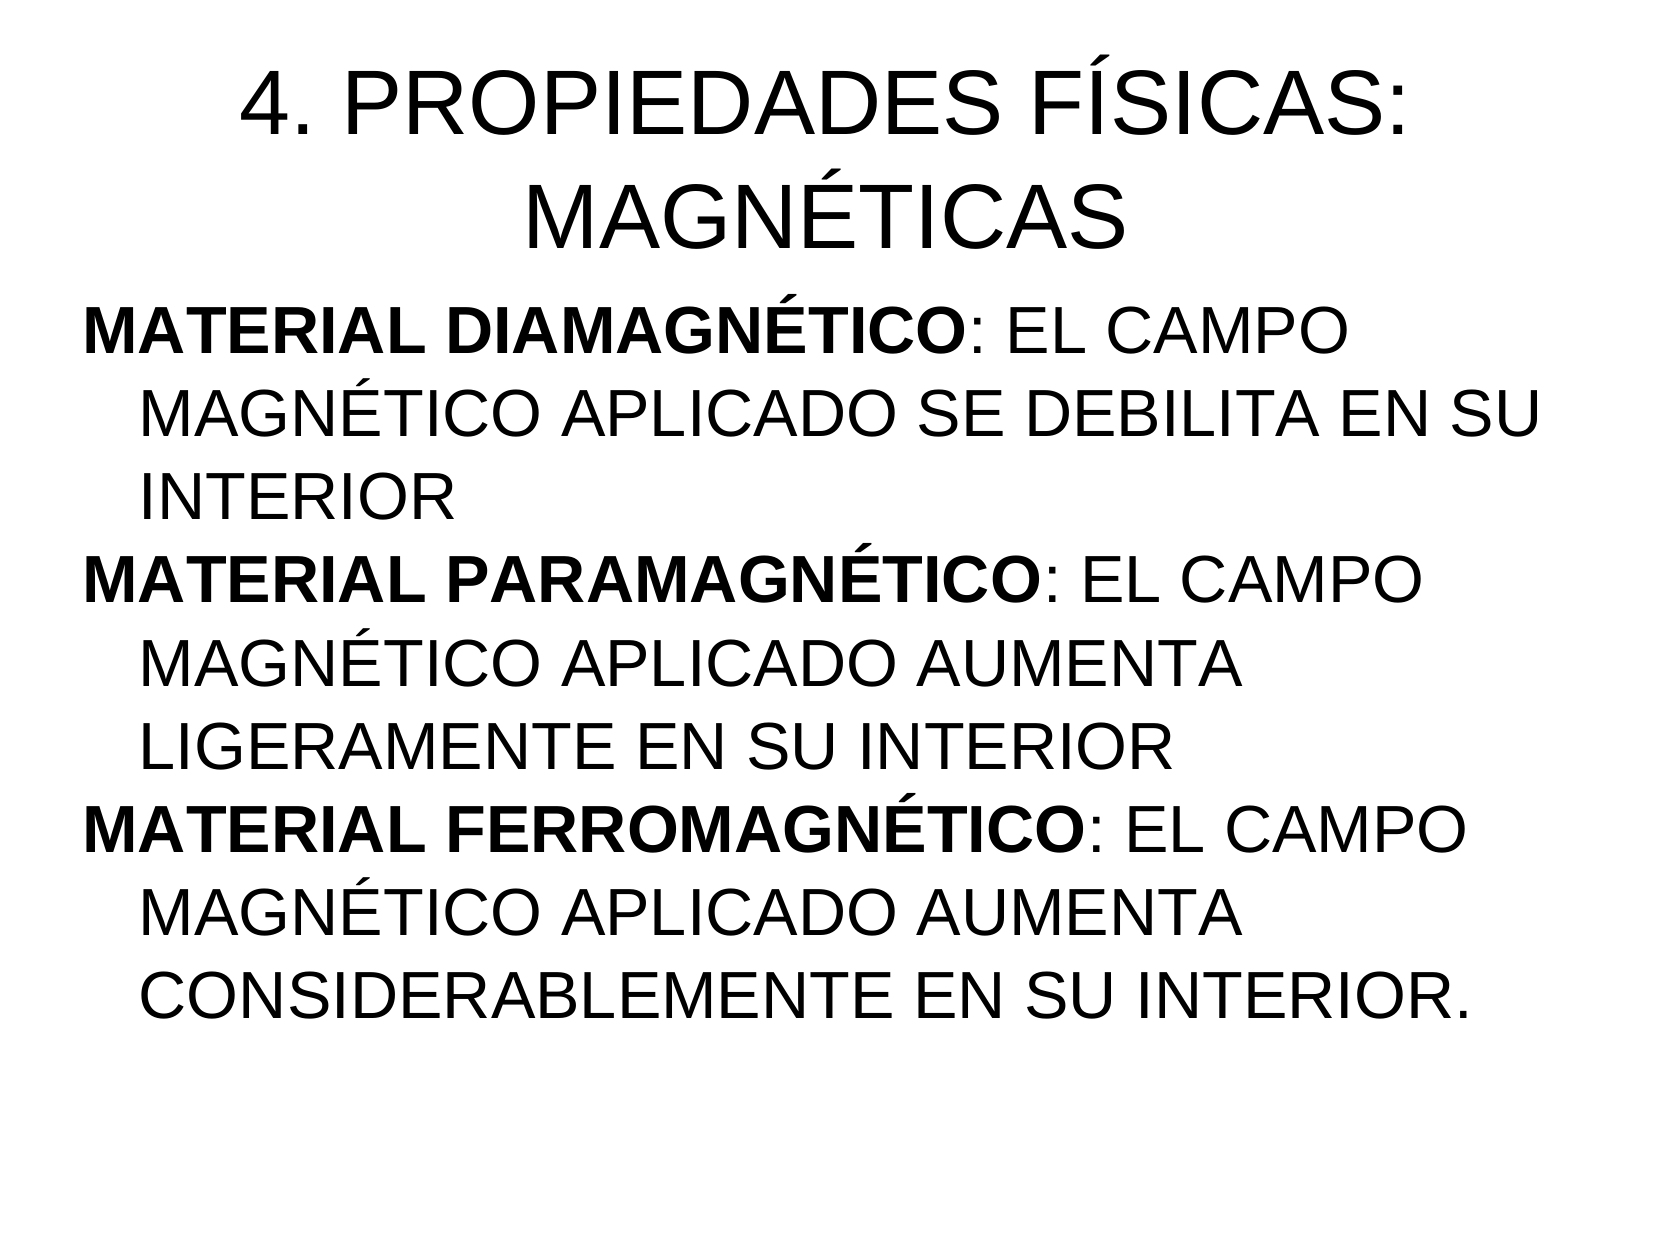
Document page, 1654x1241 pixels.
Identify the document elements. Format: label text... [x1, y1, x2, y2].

subtitle MATERIAL DIAMAGNÉTICO: EL CAMPO MAGNÉTICO APLICADO SE DEBILITA EN SU INTERIOR MATERIAL PARAMAGNÉTICO: EL CAMPO MAGNÉTICO APLICADO AUMENTA LIGERAMENTE EN SU INTERIOR MATERIAL FERROMAGNÉTICO: EL CAMPO MAGNÉTICO APLICADO AUMENTA CONSIDERABLEMENTE EN SU INTERIOR. [82, 283, 1571, 1115]
title 4. PROPIEDADES FÍSICAS: MAGNÉTICAS [82, 38, 1571, 268]
